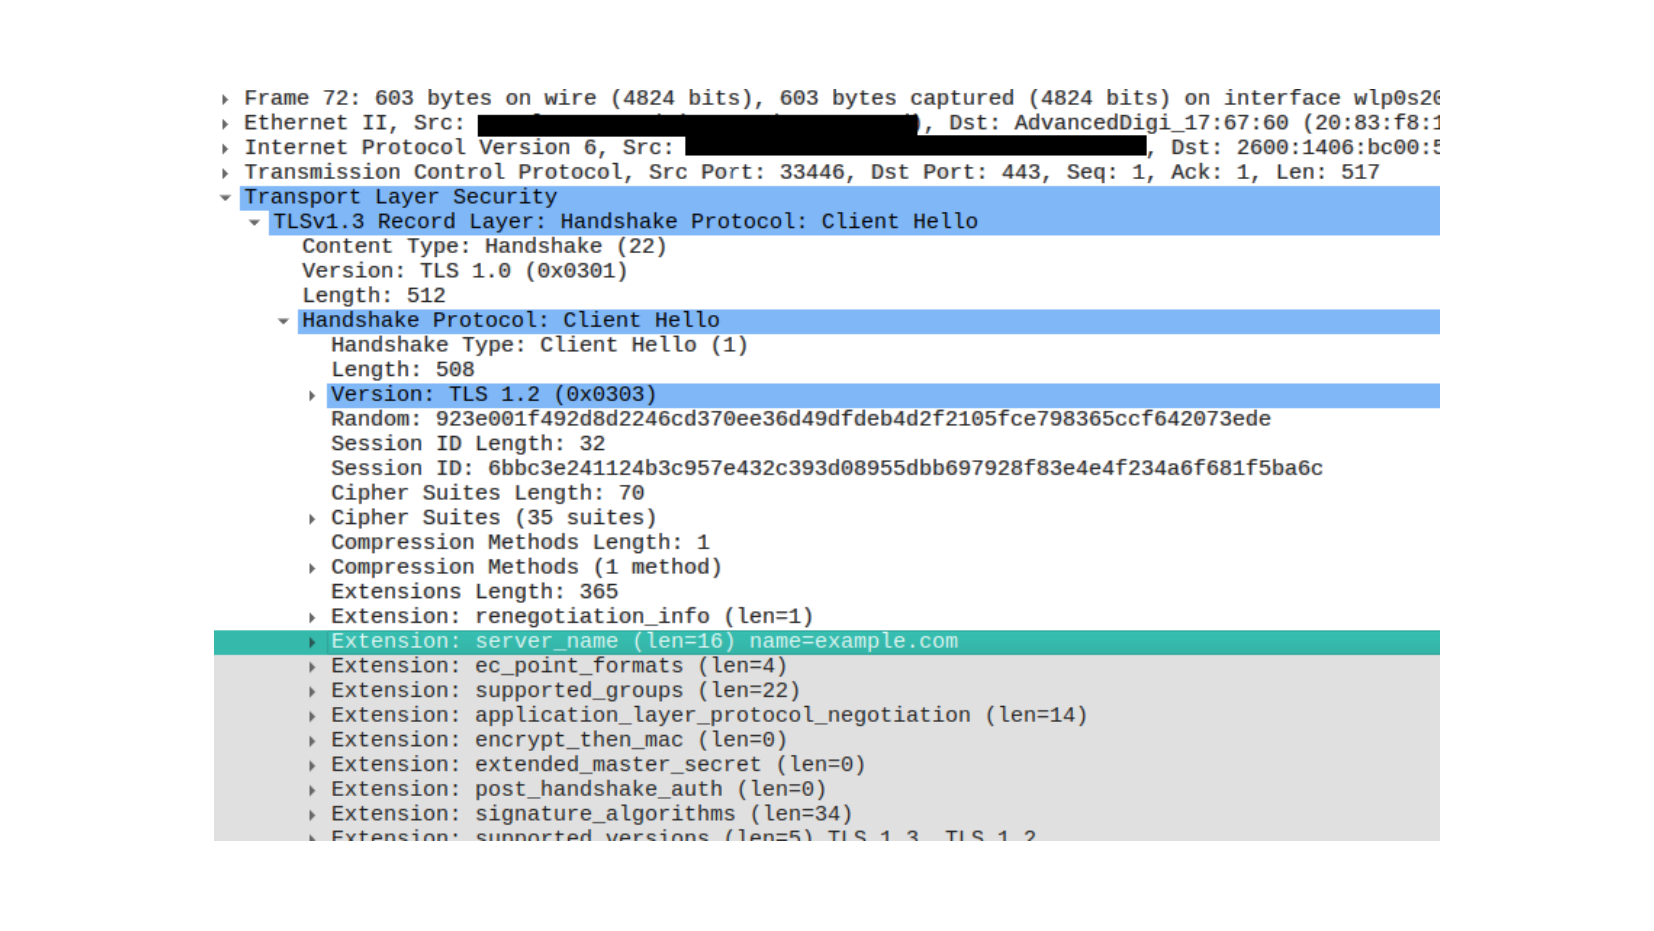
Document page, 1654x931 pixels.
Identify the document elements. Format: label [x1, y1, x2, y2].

picture [214, 89, 1440, 841]
